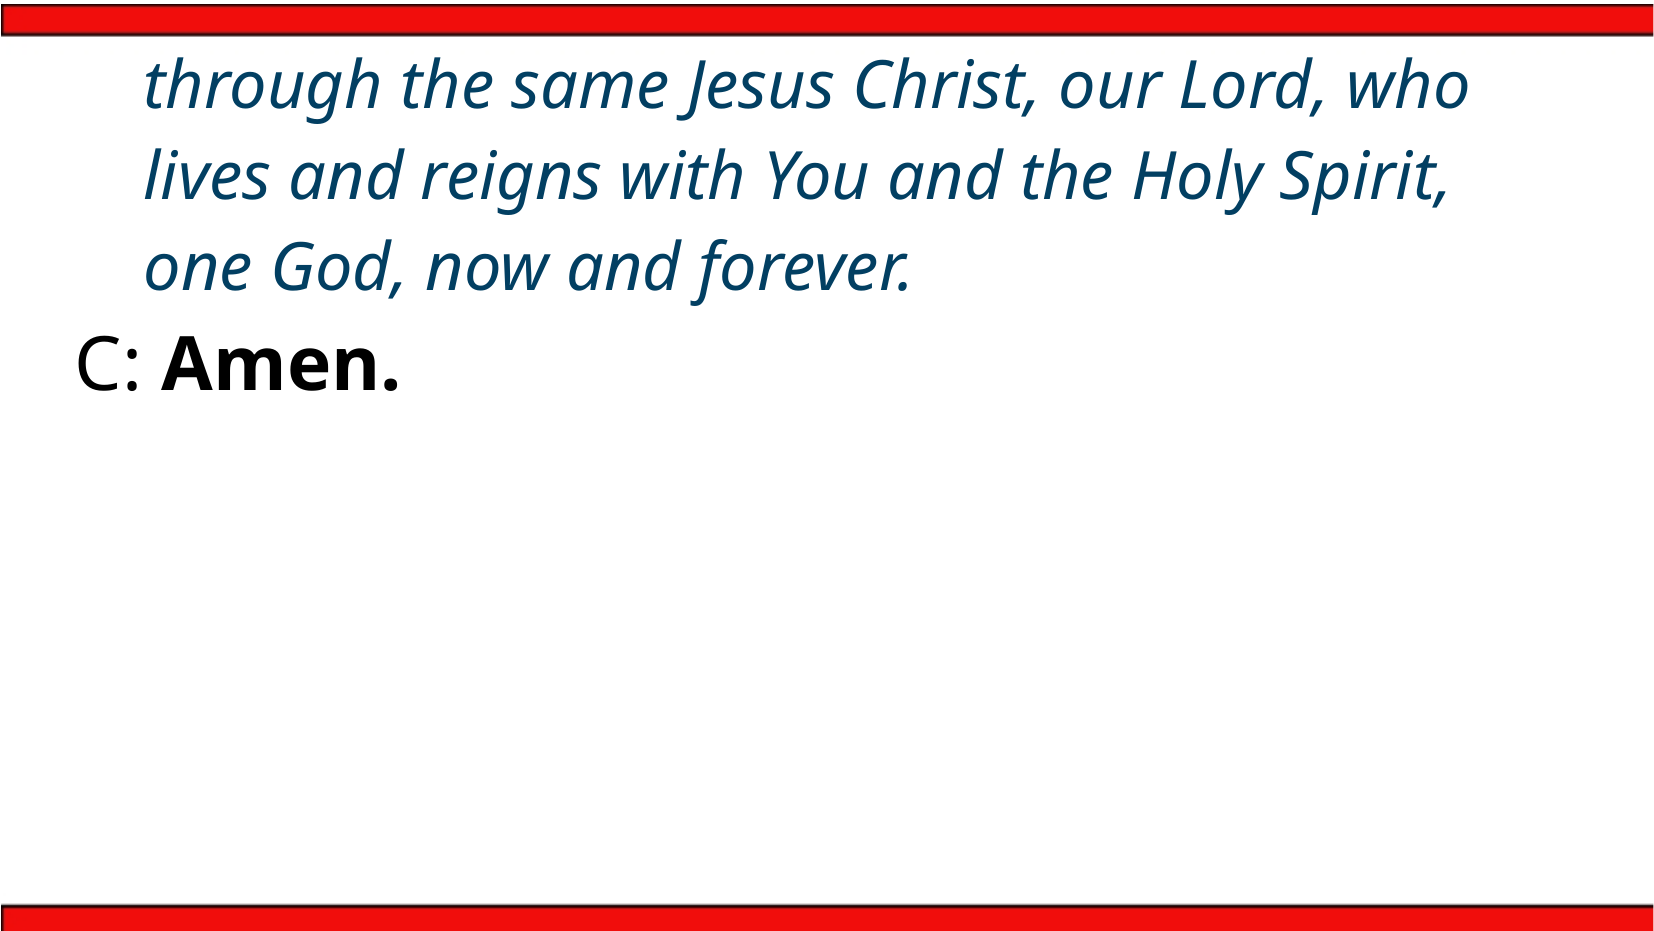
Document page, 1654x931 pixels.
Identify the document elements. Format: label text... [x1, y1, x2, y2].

picture [1, 4, 1654, 931]
text_box through the same Jesus Christ, our Lord, who lives and reigns with You and the Holy Spirit, one God, now and forever. C: Amen. [60, 30, 1591, 411]
